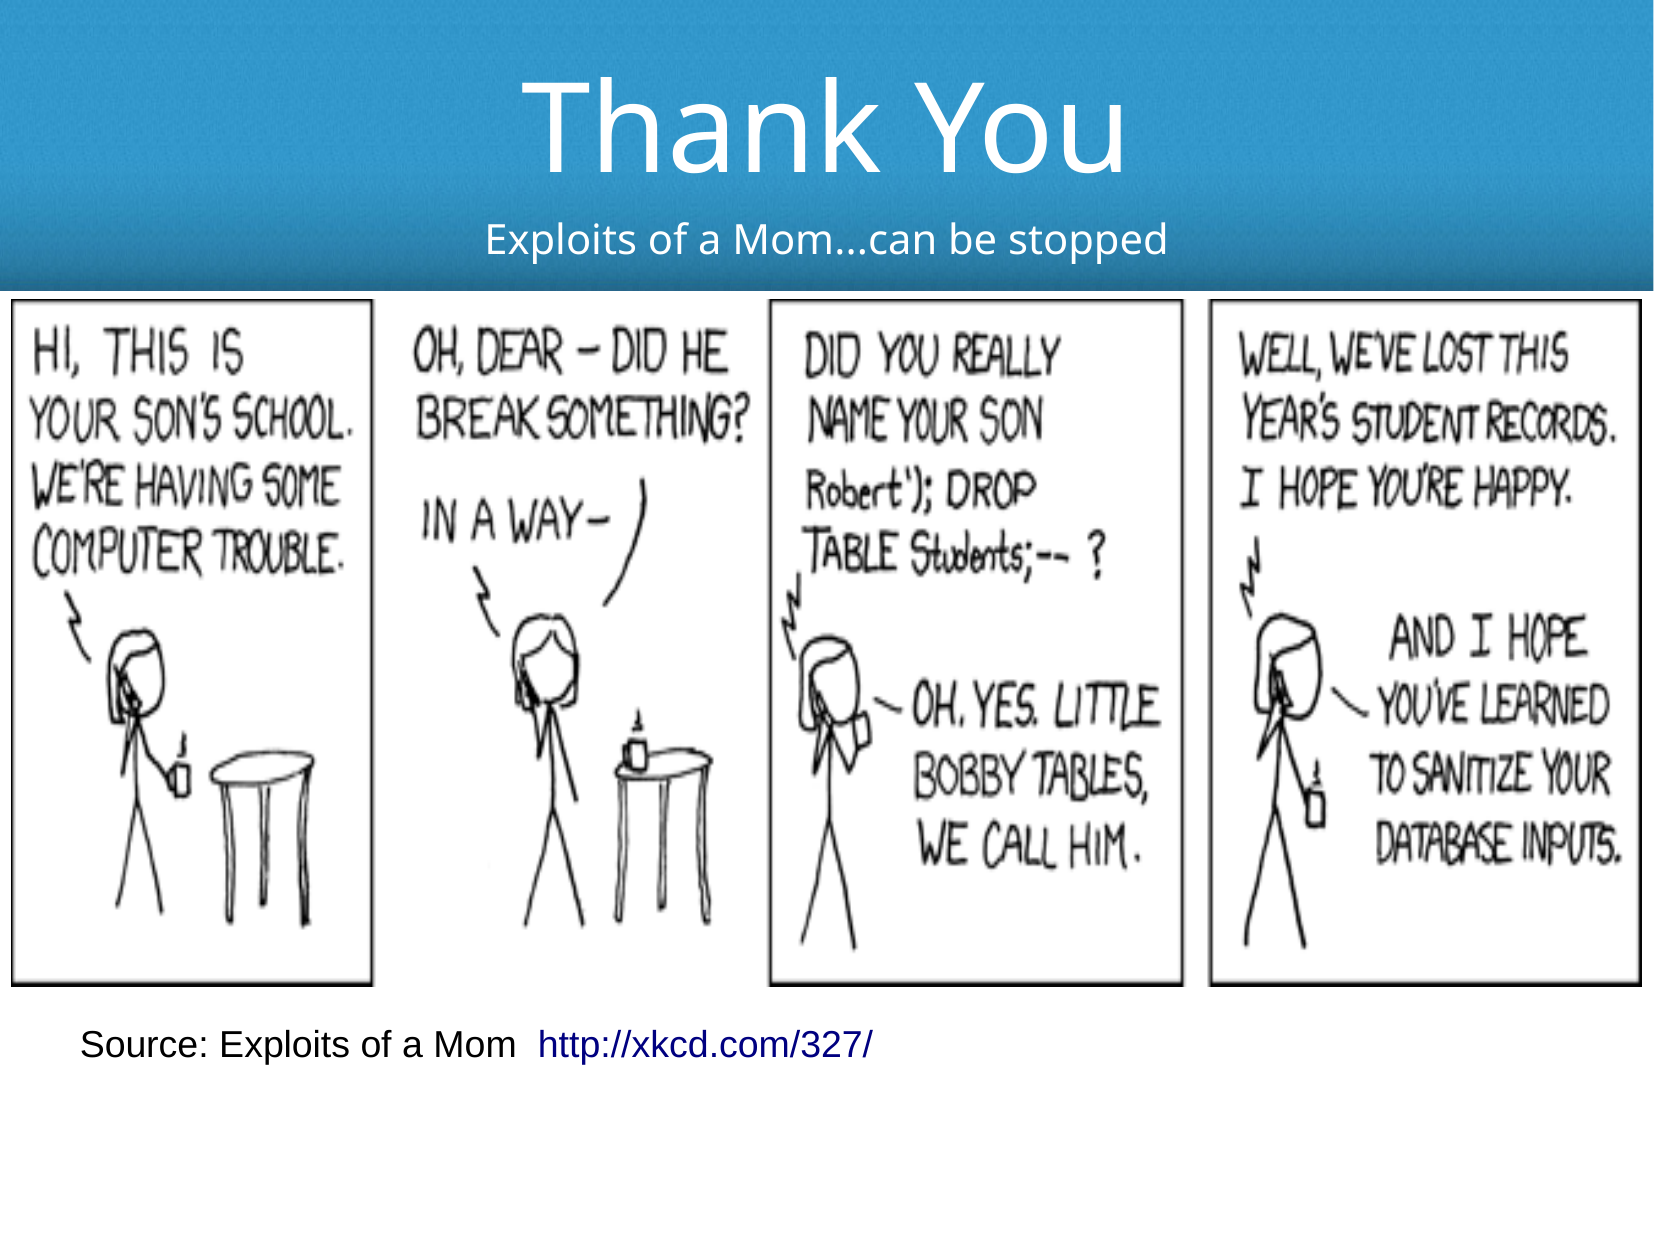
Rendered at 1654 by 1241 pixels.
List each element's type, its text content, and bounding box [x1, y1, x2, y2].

picture [0, 0, 1654, 291]
text_box Source: Exploits of a Mom http://xkcd.com/327/ [64, 1015, 1176, 1073]
picture [11, 299, 1642, 987]
title Thank You Exploits of a Mom...can be stopped [82, 49, 1571, 257]
